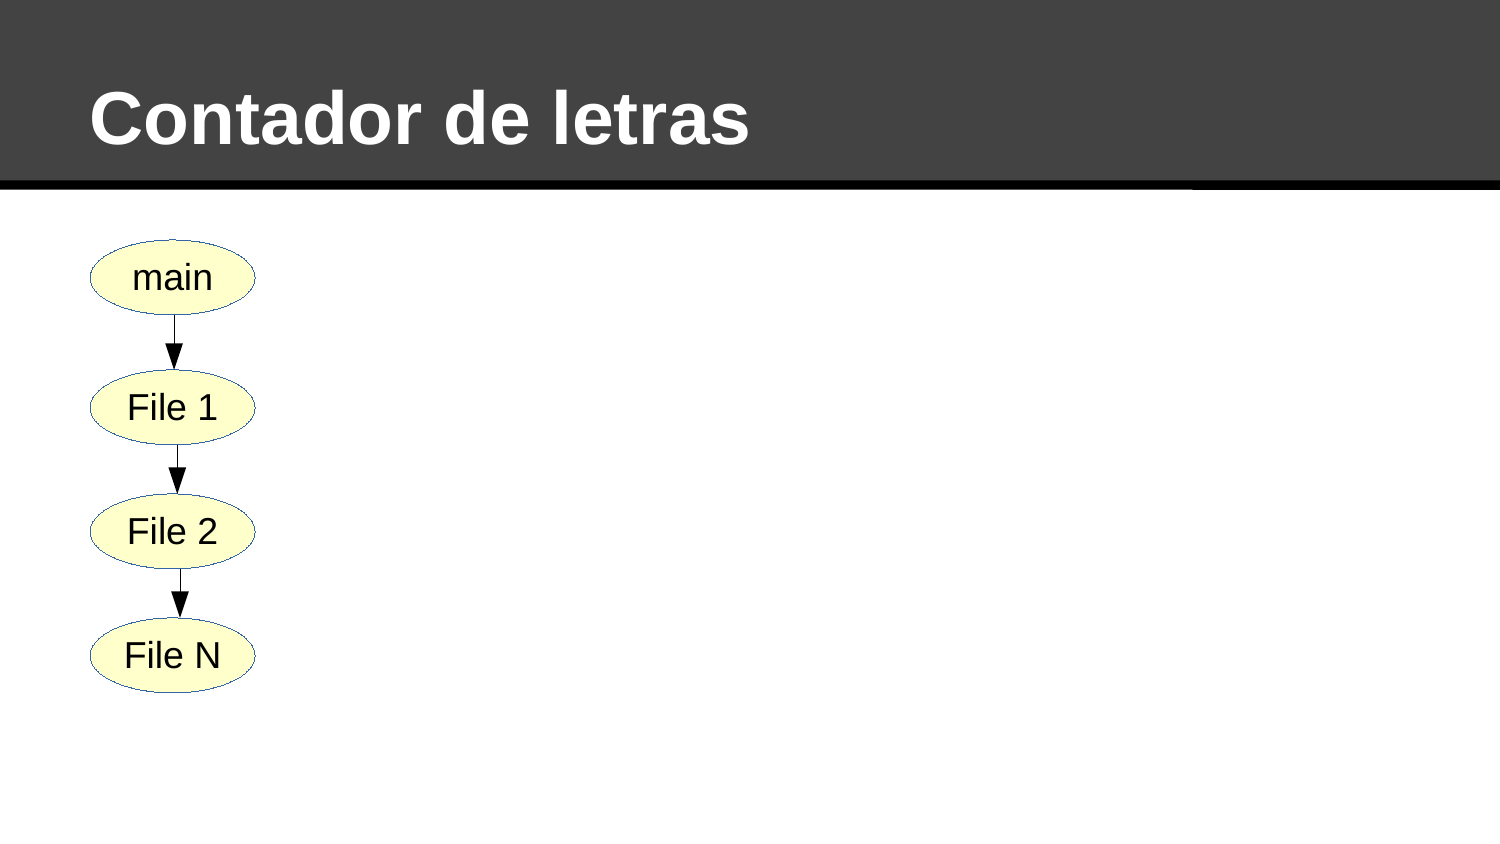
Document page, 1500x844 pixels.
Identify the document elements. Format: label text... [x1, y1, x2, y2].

text_box File 2 [90, 493, 256, 569]
text_box File 1 [90, 369, 256, 445]
text_box main [90, 239, 256, 315]
text_box Contador de letras [74, 33, 1425, 175]
text_box File N [90, 617, 256, 693]
